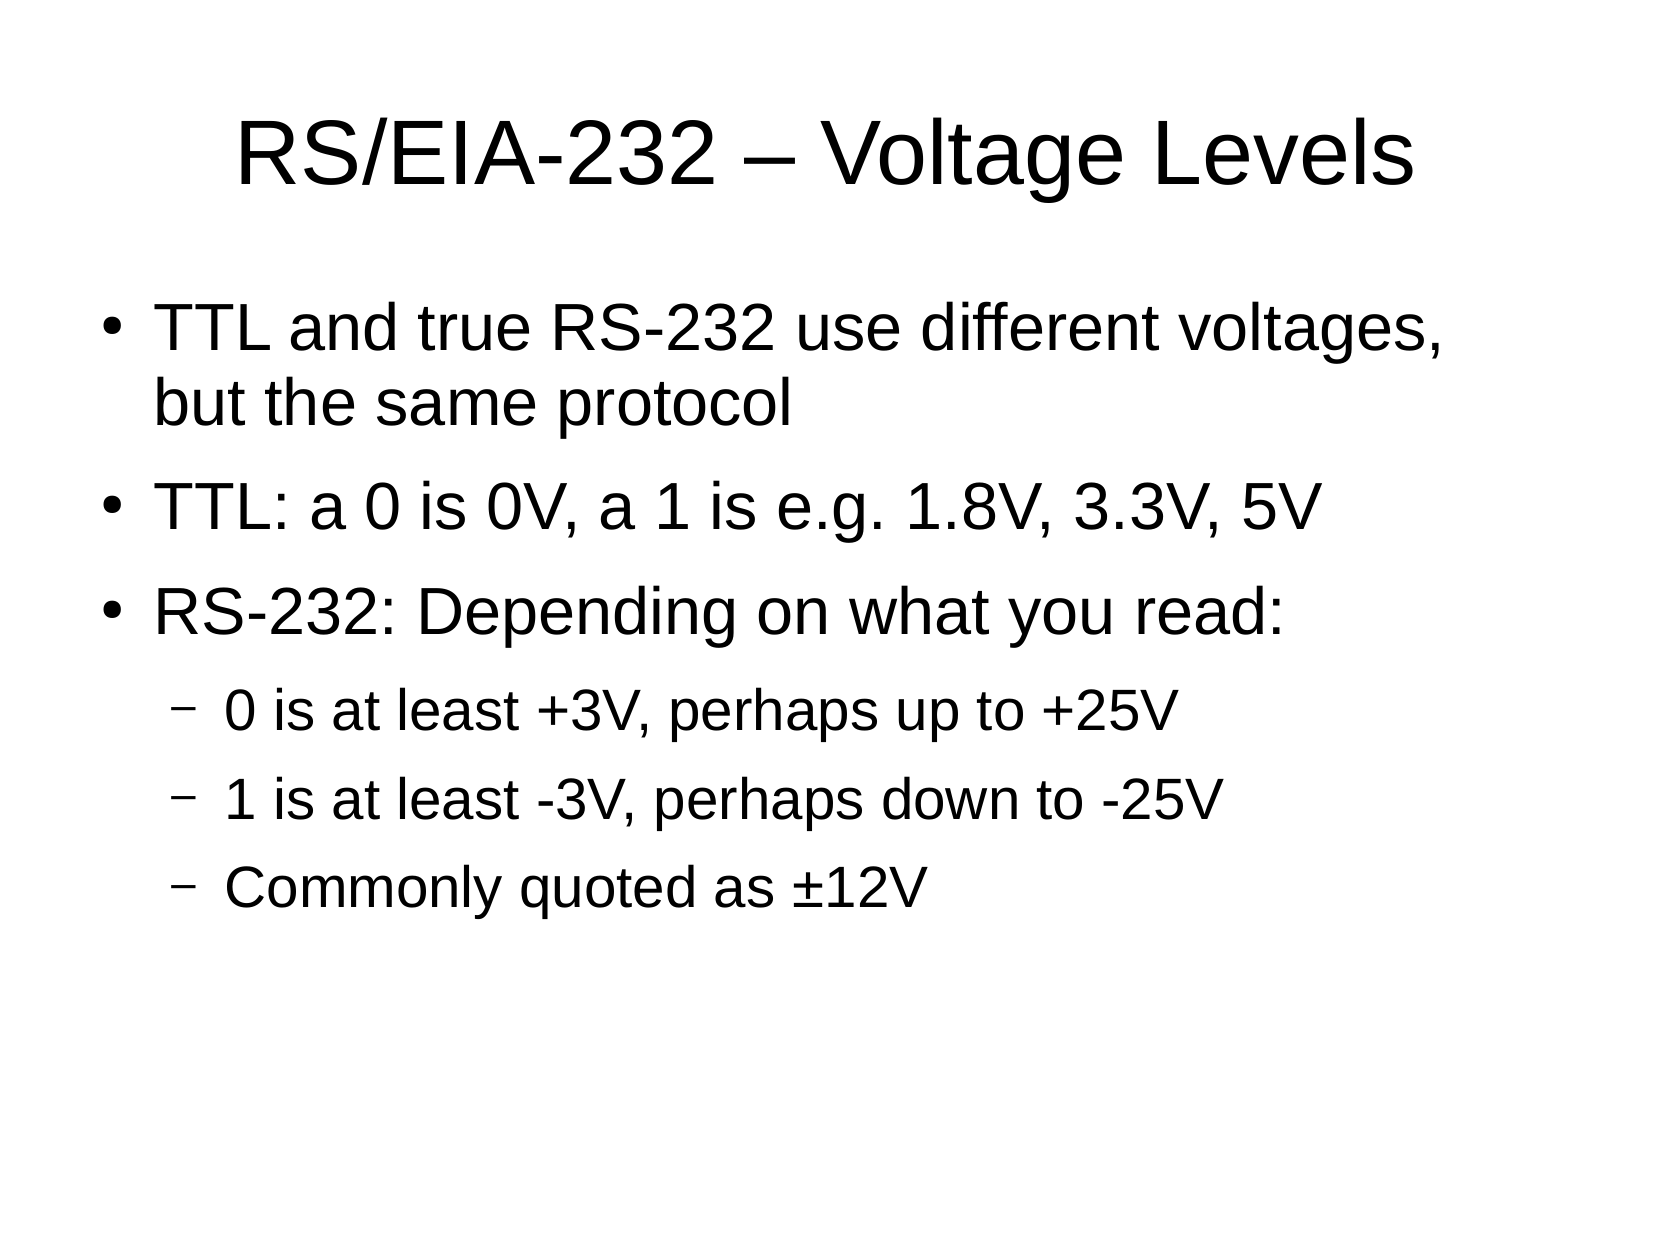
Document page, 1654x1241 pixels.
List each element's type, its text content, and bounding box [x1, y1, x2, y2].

list TTL and true RS-232 use different voltages, but the same protocol TTL: a 0 is 0V, a 1 is e.g. 1.8V, 3.3V, 5V RS-232: Depending on what you read: 0 is at least +3V, perhaps up to +25V 1 is at least -3V, perhaps down to -25V Commonly quoted as ±12V [82, 290, 1571, 1010]
title RS/EIA-232 – Voltage Levels [82, 49, 1571, 257]
